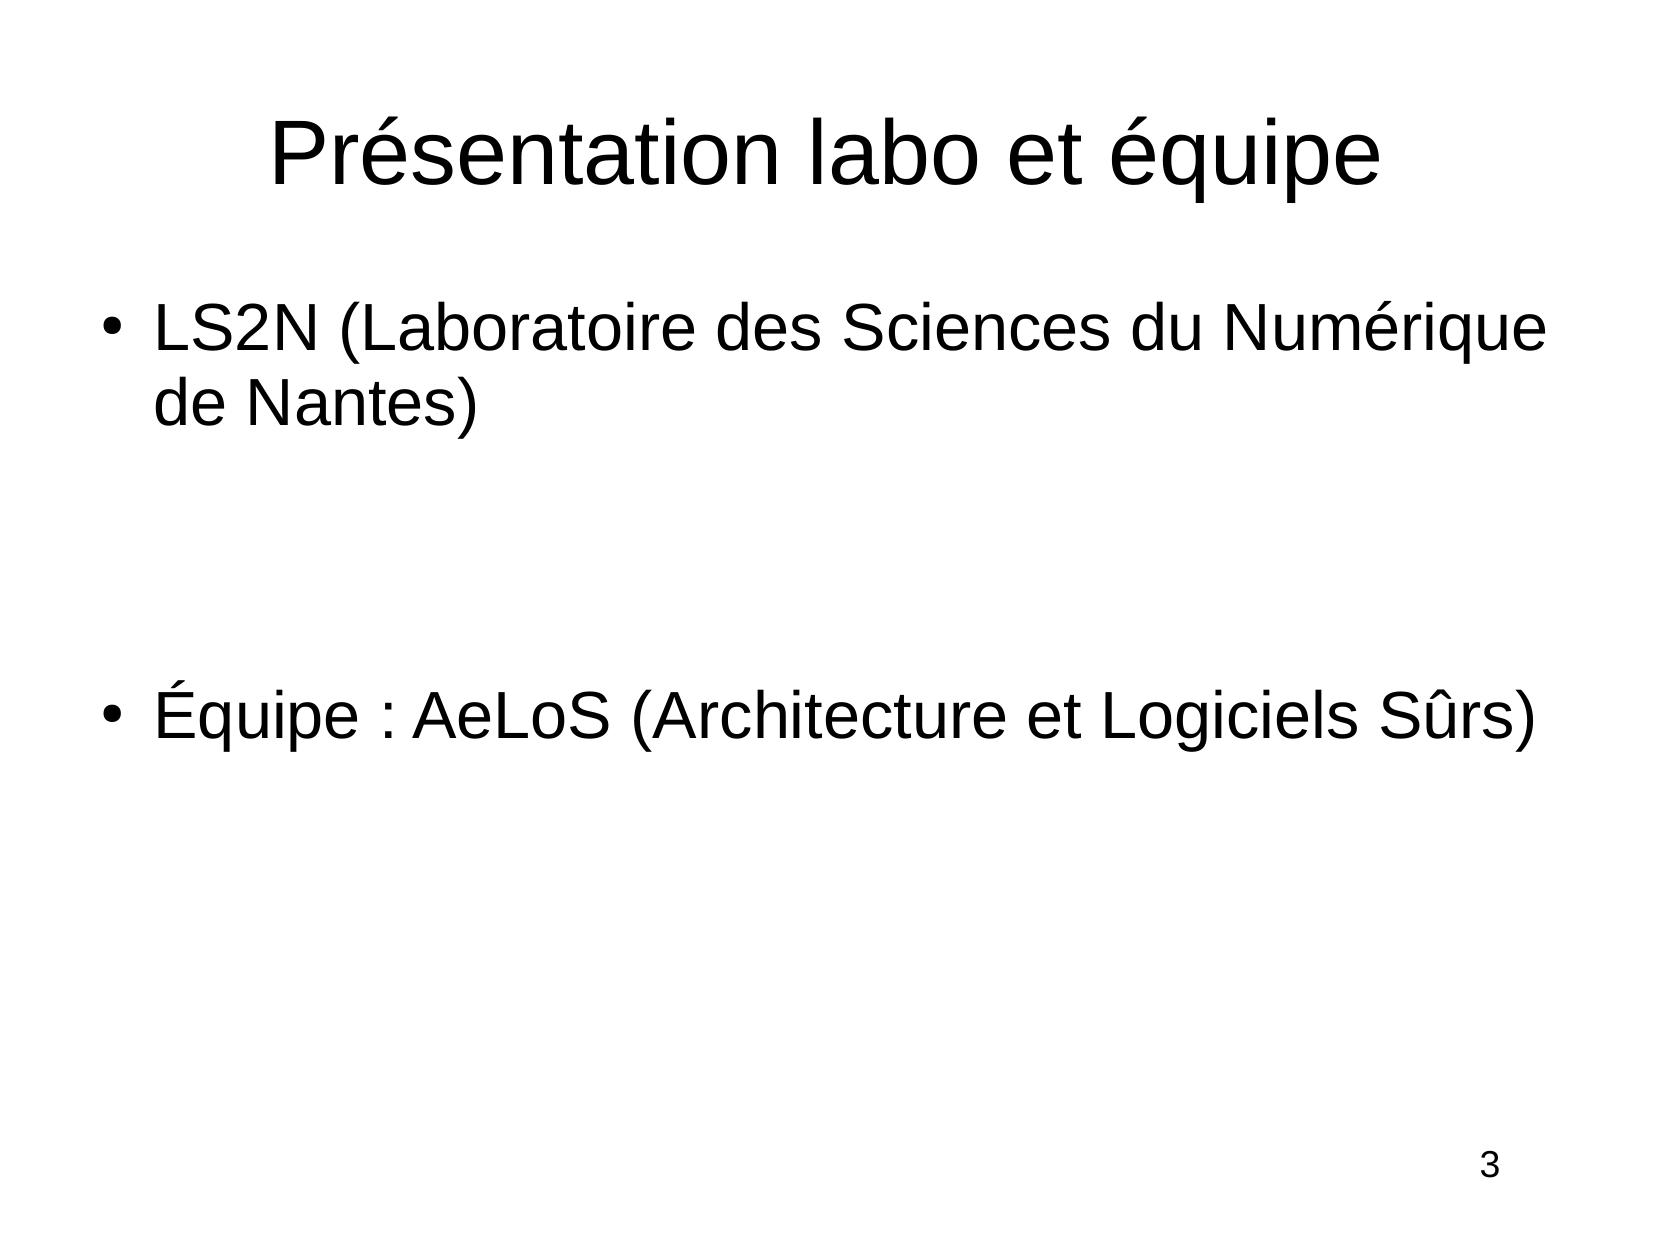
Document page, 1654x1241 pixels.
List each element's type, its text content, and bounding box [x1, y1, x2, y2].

title Présentation labo et équipe [82, 49, 1571, 257]
list LS2N (Laboratoire des Sciences du Numérique de Nantes) Équipe : AeLoS (Architecture et Logiciels Sûrs) [82, 290, 1571, 1010]
